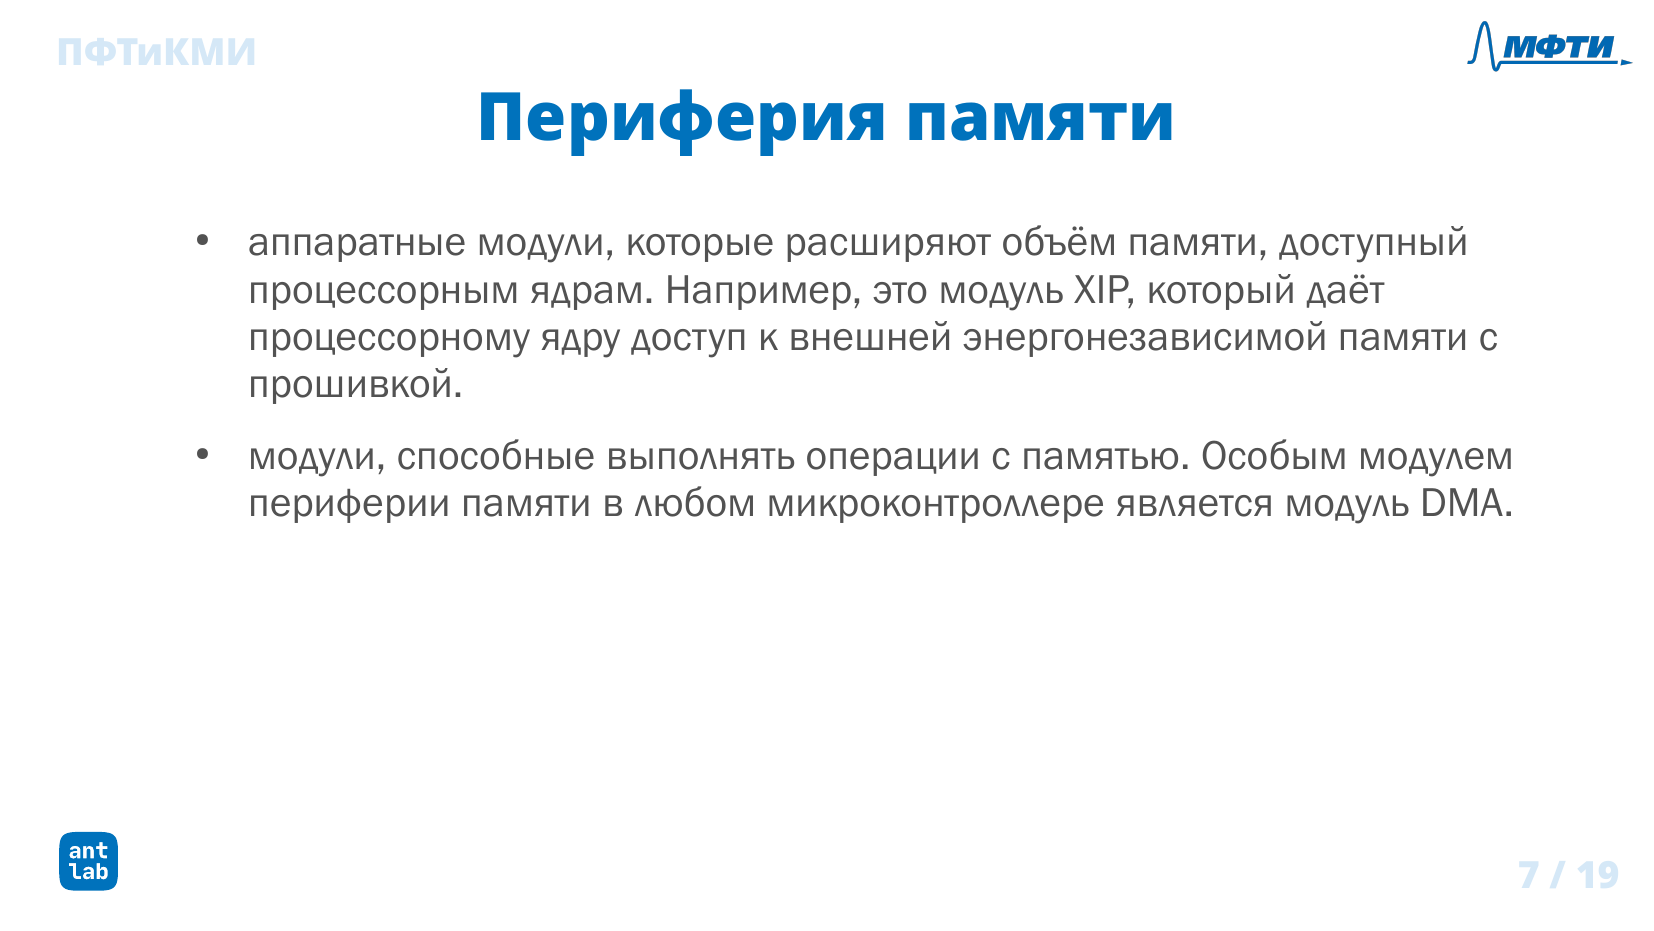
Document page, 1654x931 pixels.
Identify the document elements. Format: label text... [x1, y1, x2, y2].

list аппаратные модули, которые расширяют объём памяти, доступный процессорным ядрам. Например, это модуль XIP, который даёт процессорному ядру доступ к внешней энергонезависимой памяти с прошивкой. модули, способные выполнять операции с памятью. Особым модулем периферии памяти в любом микроконтроллере является модуль DMA. [177, 217, 1571, 758]
picture [1446, 0, 1654, 93]
title Периферия памяти [82, 20, 1571, 209]
